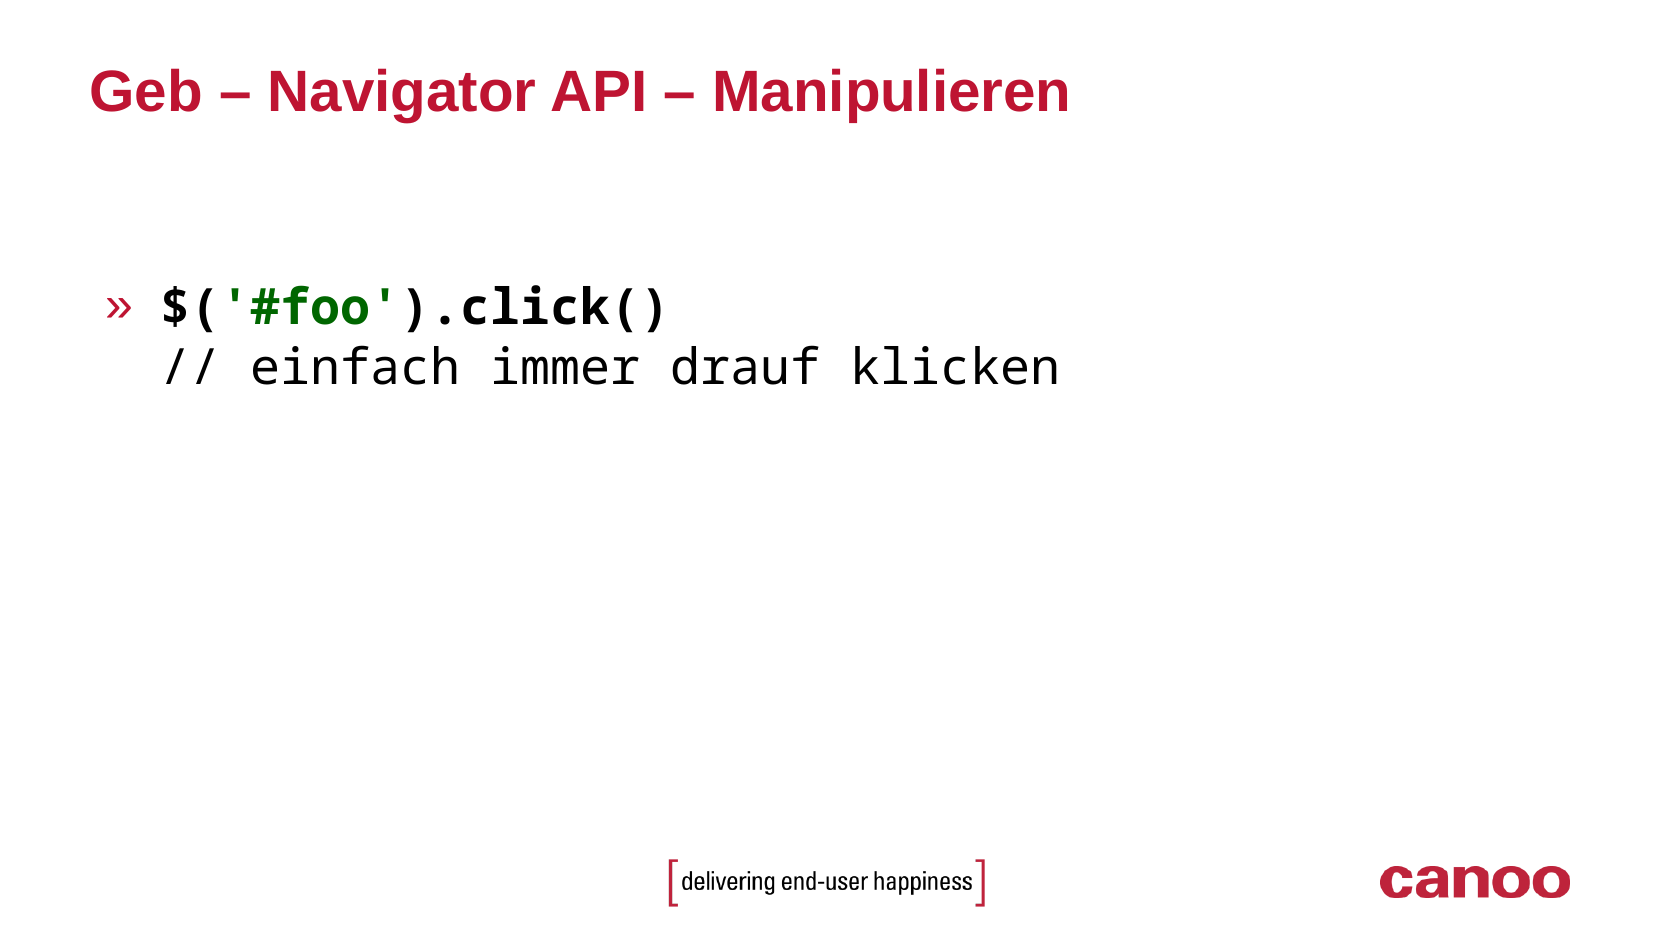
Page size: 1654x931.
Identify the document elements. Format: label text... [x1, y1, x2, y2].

title Geb – Navigator API – Manipulieren [75, 45, 1591, 136]
picture [662, 855, 991, 910]
list $('#foo').click() // einfach immer drauf klicken [90, 266, 1591, 644]
picture [1380, 866, 1570, 898]
